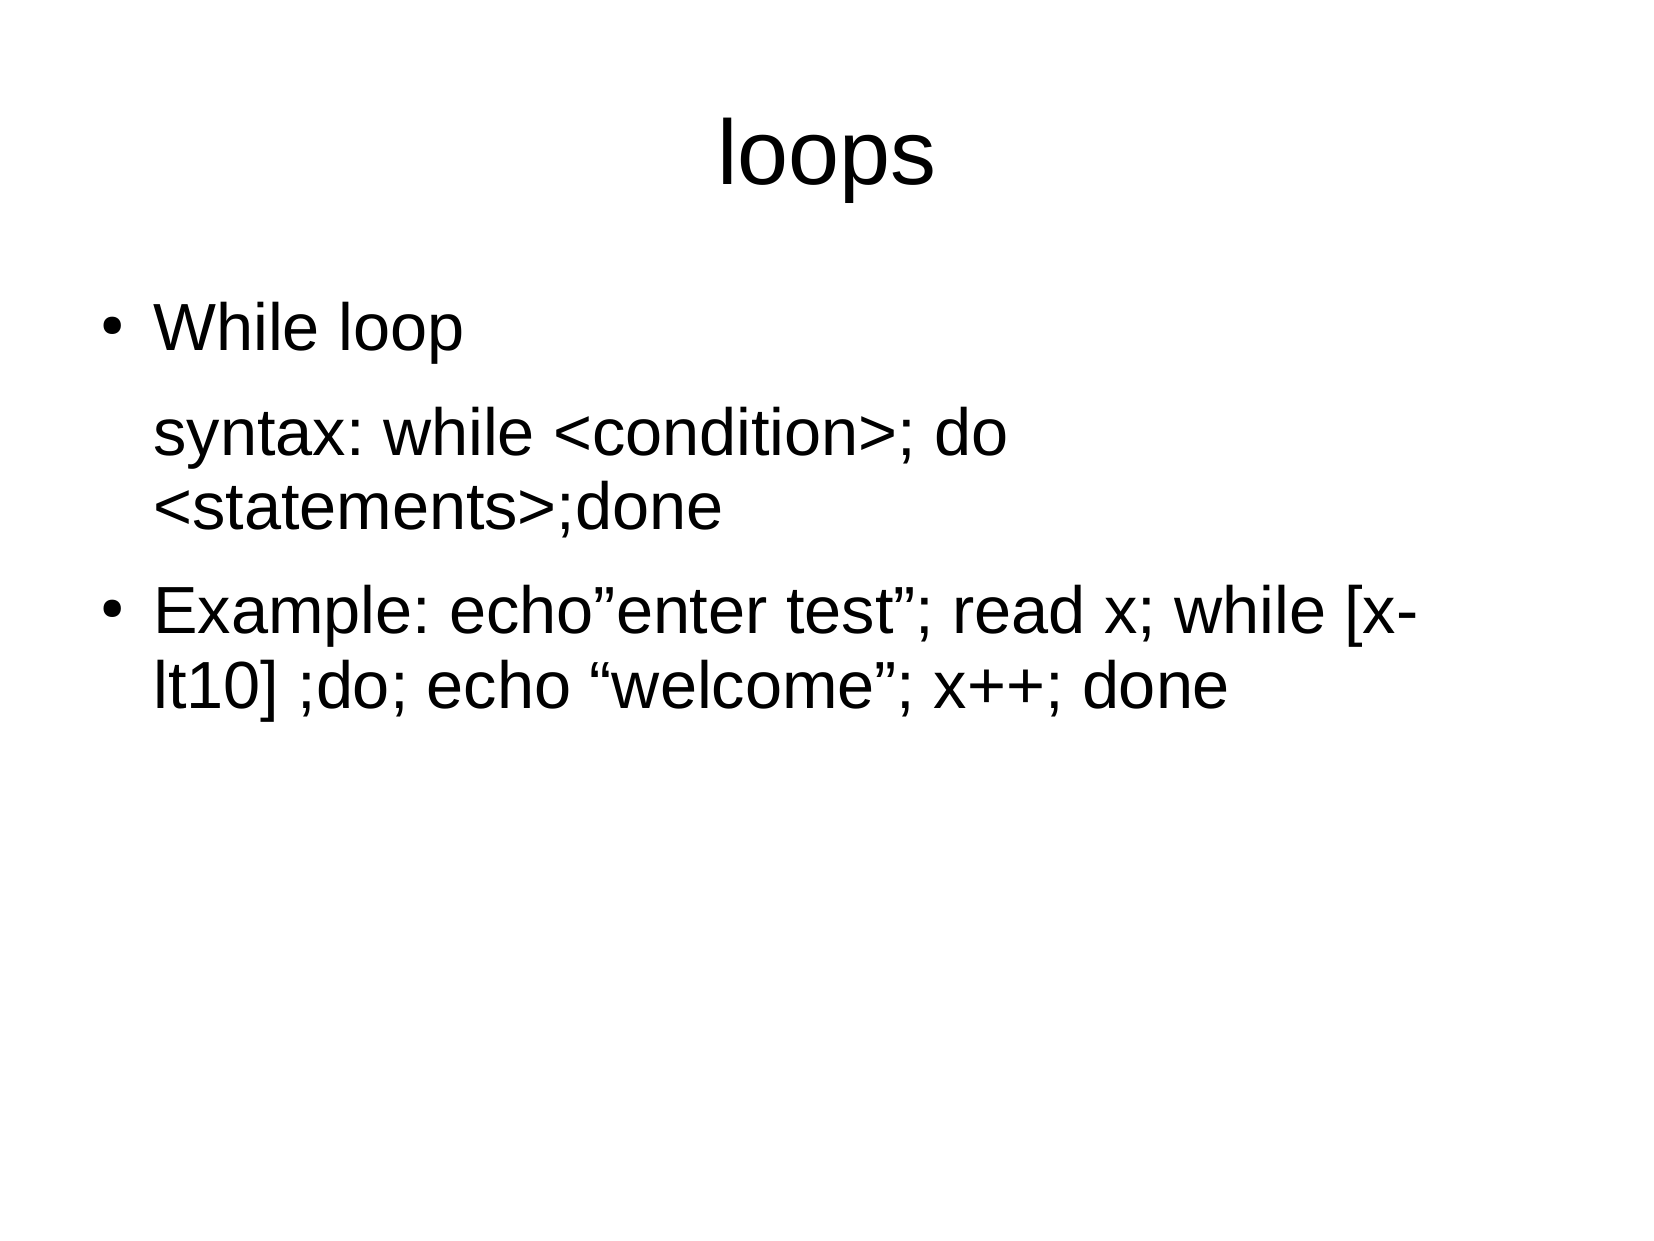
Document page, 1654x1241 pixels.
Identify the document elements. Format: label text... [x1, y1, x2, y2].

title loops [82, 49, 1571, 257]
list While loop syntax: while <condition>; do <statements>;done Example: echo”enter test”; read x; while [x-lt10] ;do; echo “welcome”; x++; done [82, 290, 1571, 1010]
